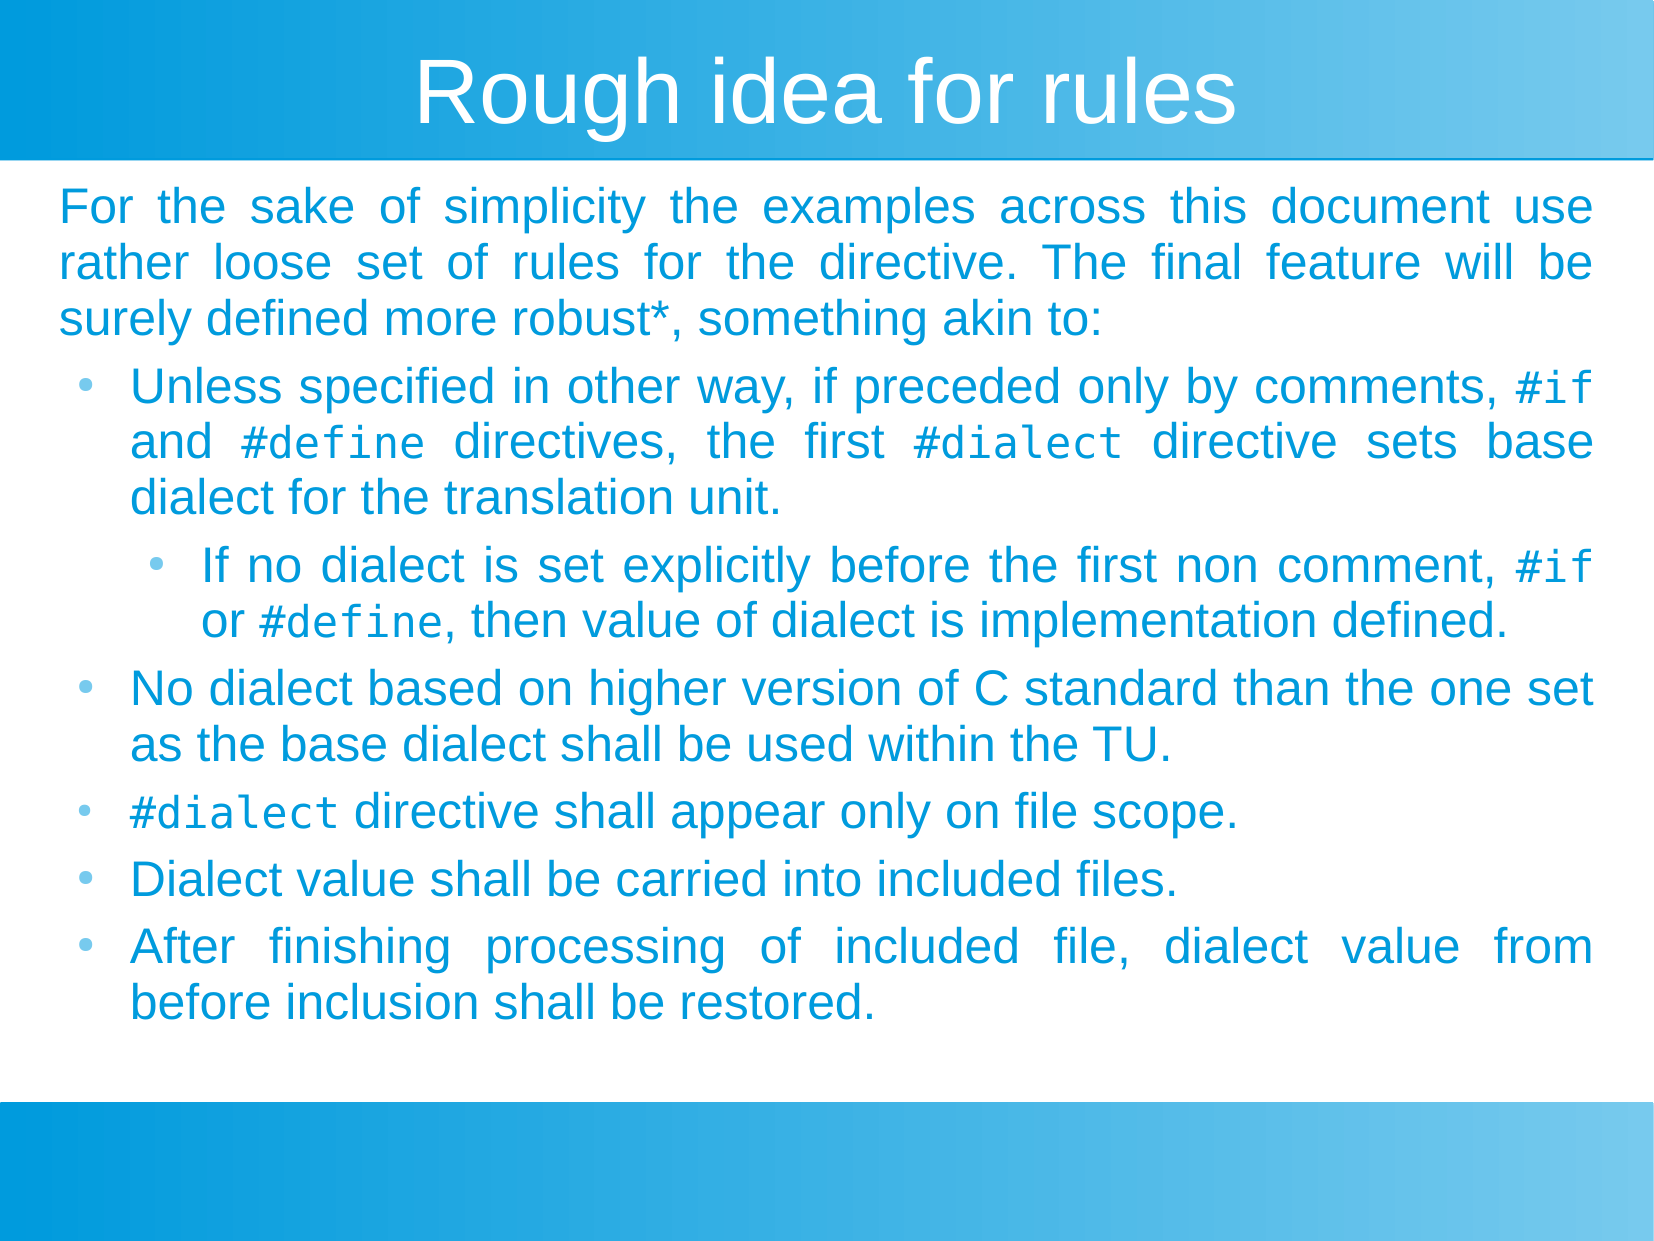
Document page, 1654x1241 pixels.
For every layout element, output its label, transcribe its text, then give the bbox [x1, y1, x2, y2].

list For the sake of simplicity the examples across this document use rather loose set of rules for the directive. The final feature will be surely defined more robust*, something akin to: Unless specified in other way, if preceded only by comments, #if and #define directives, the first #dialect directive sets base dialect for the translation unit. If no dialect is set explicitly before the first non comment, #if or #define, then value of dialect is implementation defined. No dialect based on higher version of C standard than the one set as the base dialect shall be used within the TU. #dialect directive shall appear only on file scope. Dialect value shall be carried into included files. After finishing processing of included file, dialect value from before inclusion shall be restored. [59, 178, 1595, 1091]
title Rough idea for rules [59, 39, 1595, 144]
